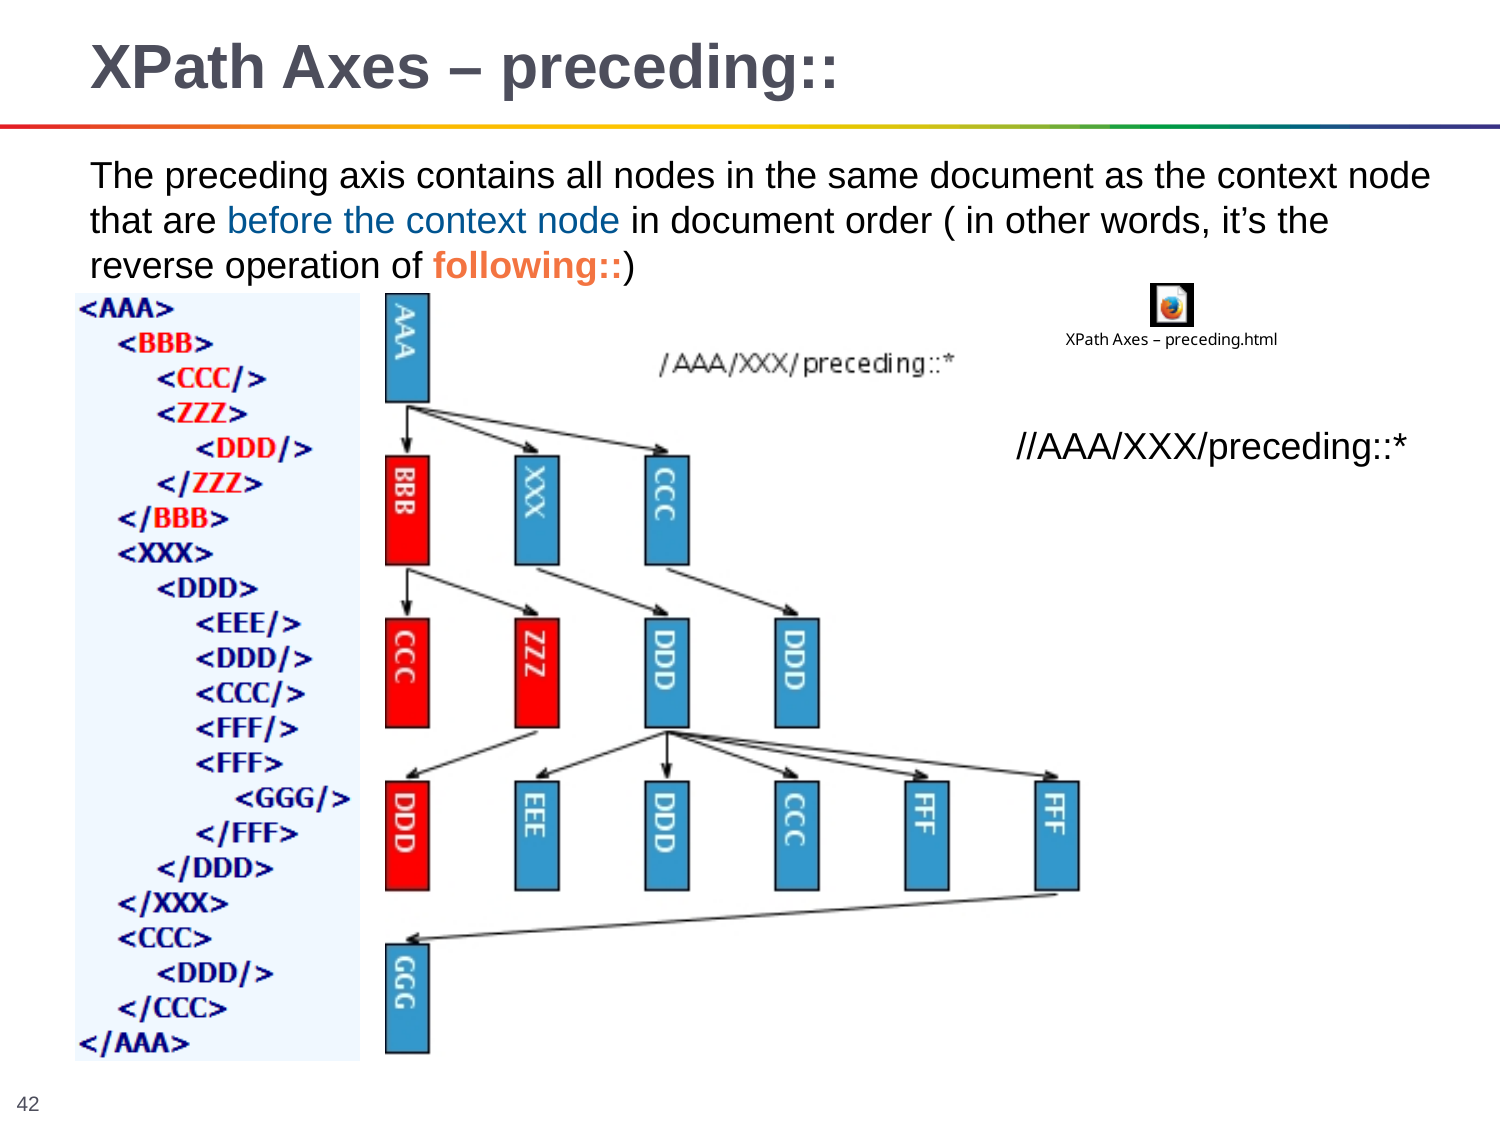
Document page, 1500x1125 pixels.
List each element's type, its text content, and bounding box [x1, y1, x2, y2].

picture [385, 293, 1089, 1061]
chart [1044, 283, 1299, 356]
picture [75, 293, 360, 1061]
text_box //AAA/XXX/preceding::* [1001, 415, 1423, 475]
text_box The preceding axis contains all nodes in the same document as the context node that are before the context node in document order ( in other words, it’s the reverse operation of following::) [74, 143, 1447, 294]
title XPath Axes – preceding:: [75, 17, 1425, 109]
